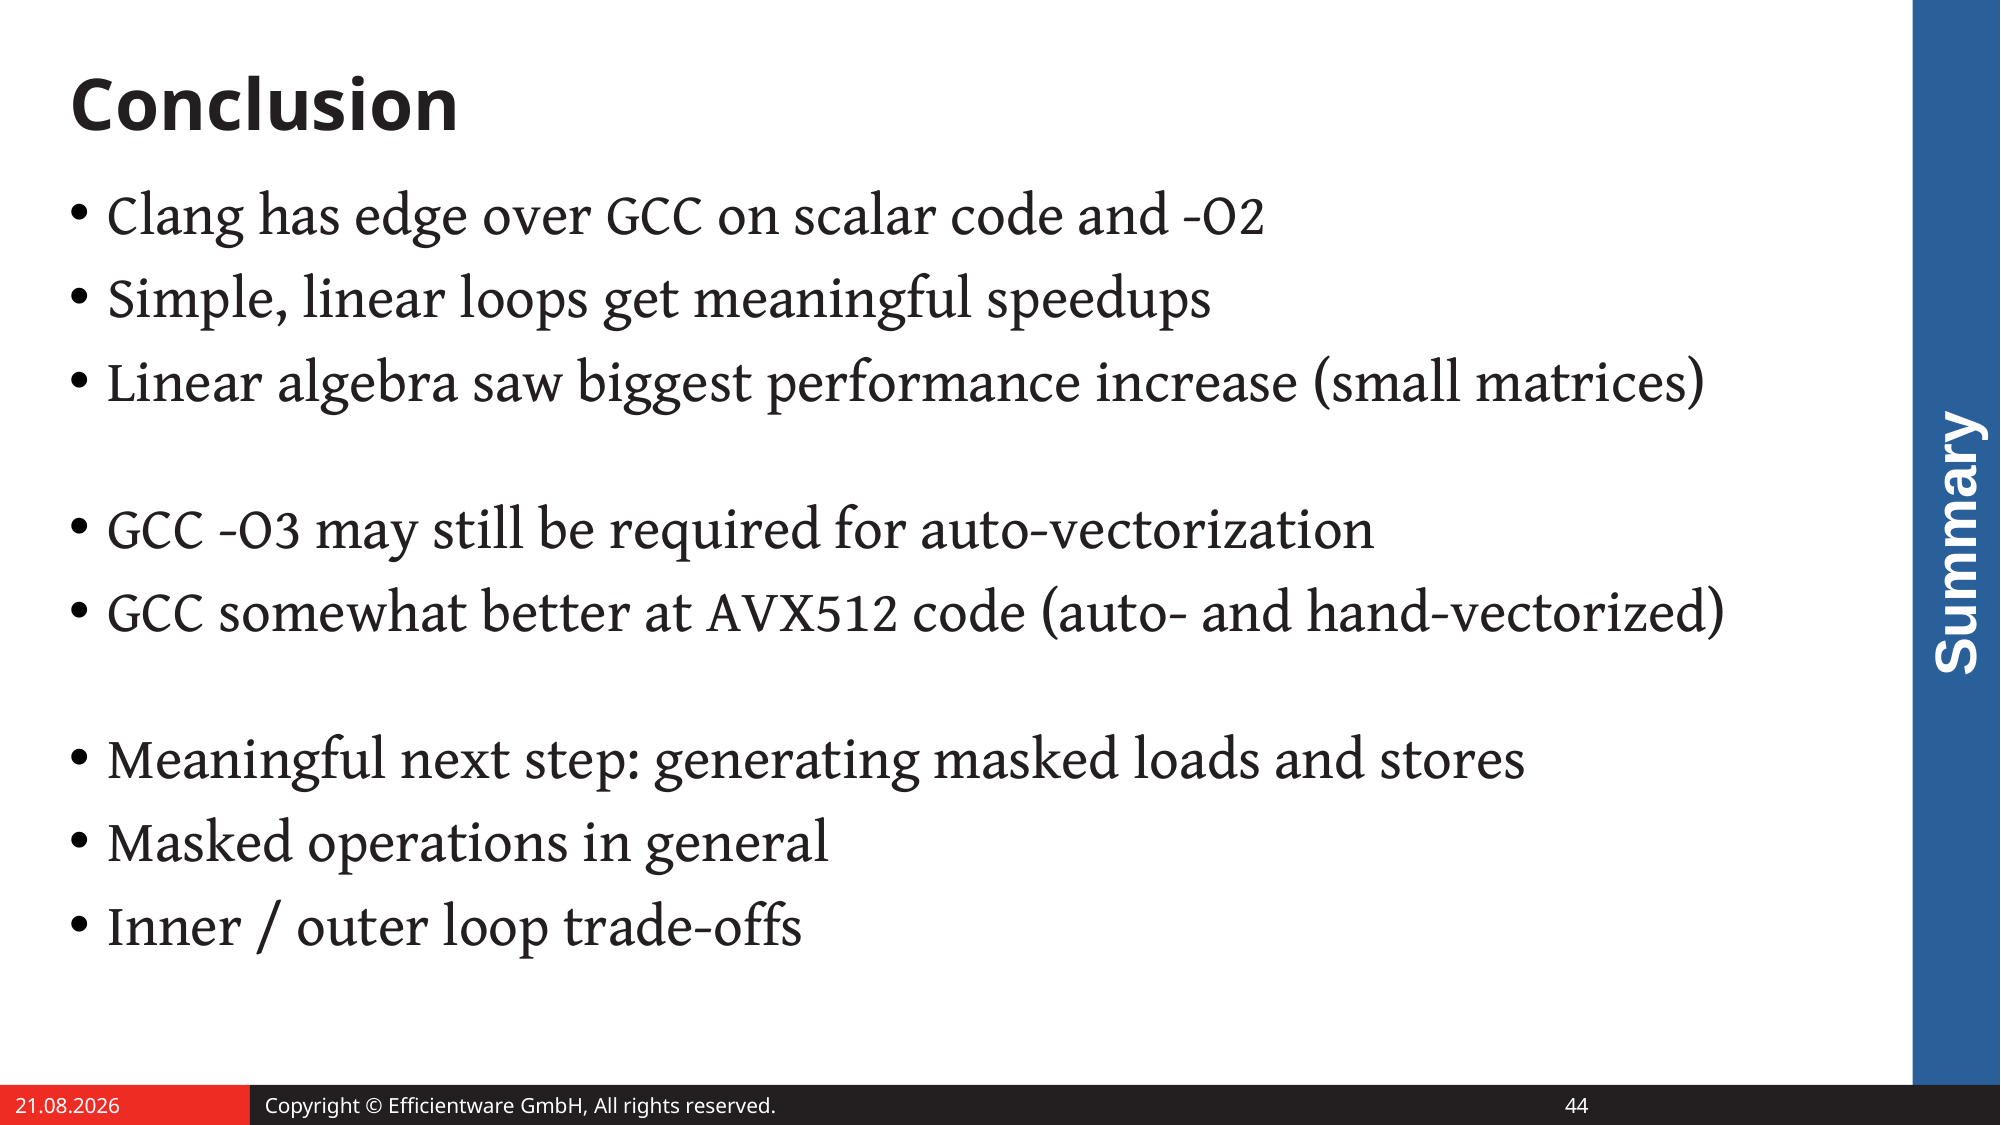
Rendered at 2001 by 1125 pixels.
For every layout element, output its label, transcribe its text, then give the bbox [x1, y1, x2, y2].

slide_number <number> [1550, 1084, 2000, 1125]
text_box Summary [1912, 0, 2000, 1084]
list Clang has edge over GCC on scalar code and -O2 Simple, linear loops get meaningful speedups Linear algebra saw biggest performance increase (small matrices) GCC -O3 may still be required for auto-vectorization GCC somewhat better at AVX512 code (auto- and hand-vectorized) Meaningful next step: generating masked loads and stores Masked operations in general Inner / outer loop trade-offs [55, 176, 1945, 1063]
slide_number 02.11.2025 [0, 1084, 249, 1125]
title Conclusion [55, 52, 1945, 156]
footer Copyright © Efficientware GmbH, All rights reserved. [249, 1084, 1550, 1125]
